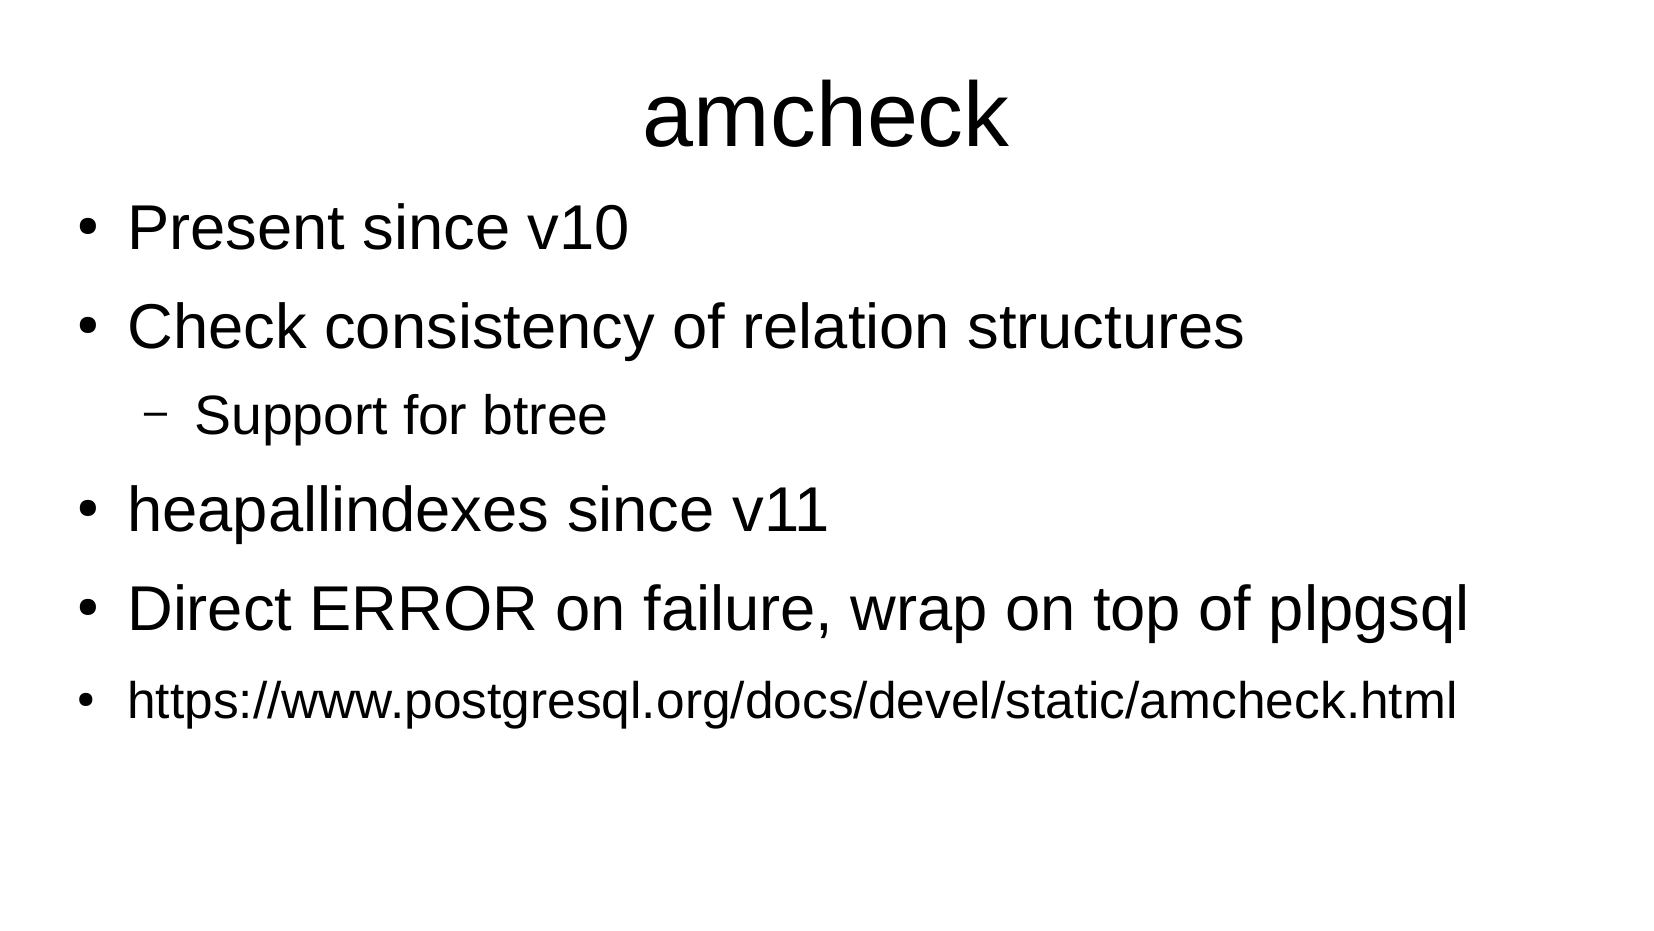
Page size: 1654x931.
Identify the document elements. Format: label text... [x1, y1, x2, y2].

list Present since v10 Check consistency of relation structures Support for btree heapallindexes since v11 Direct ERROR on failure, wrap on top of plpgsql https://www.postgresql.org/docs/devel/static/amcheck.html [60, 192, 1549, 732]
title amcheck [82, 37, 1571, 193]
